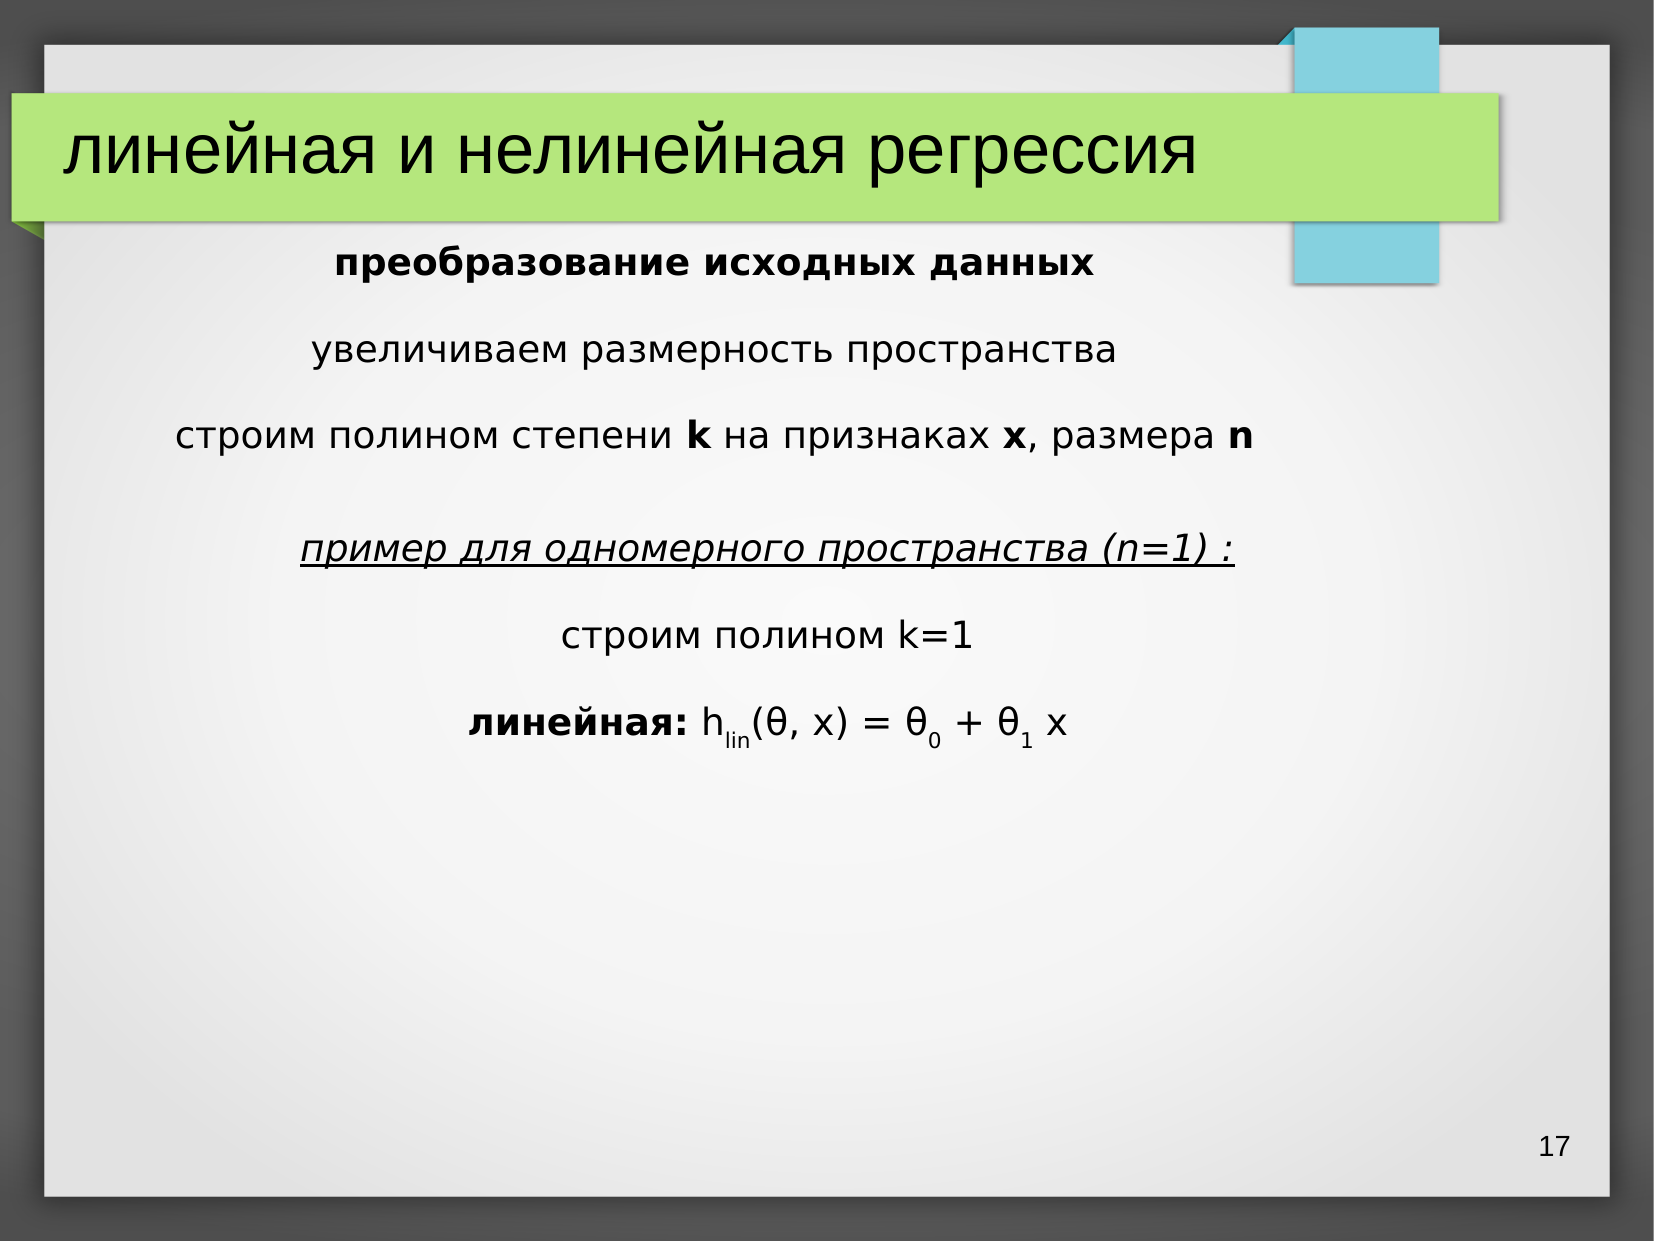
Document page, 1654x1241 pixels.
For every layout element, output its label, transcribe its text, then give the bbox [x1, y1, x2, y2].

picture [0, 0, 1654, 1241]
text_box пример для одномерного пространства (n=1) : строим полином k=1 линейная: hlin(θ, x) = θ0 + θ1 x [224, 519, 1312, 1004]
text_box преобразование исходных данных увеличиваем размерность пространства строим полином степени k на признаках x, размера n [141, 232, 1288, 473]
title линейная и нелинейная регрессия [63, 106, 1469, 193]
